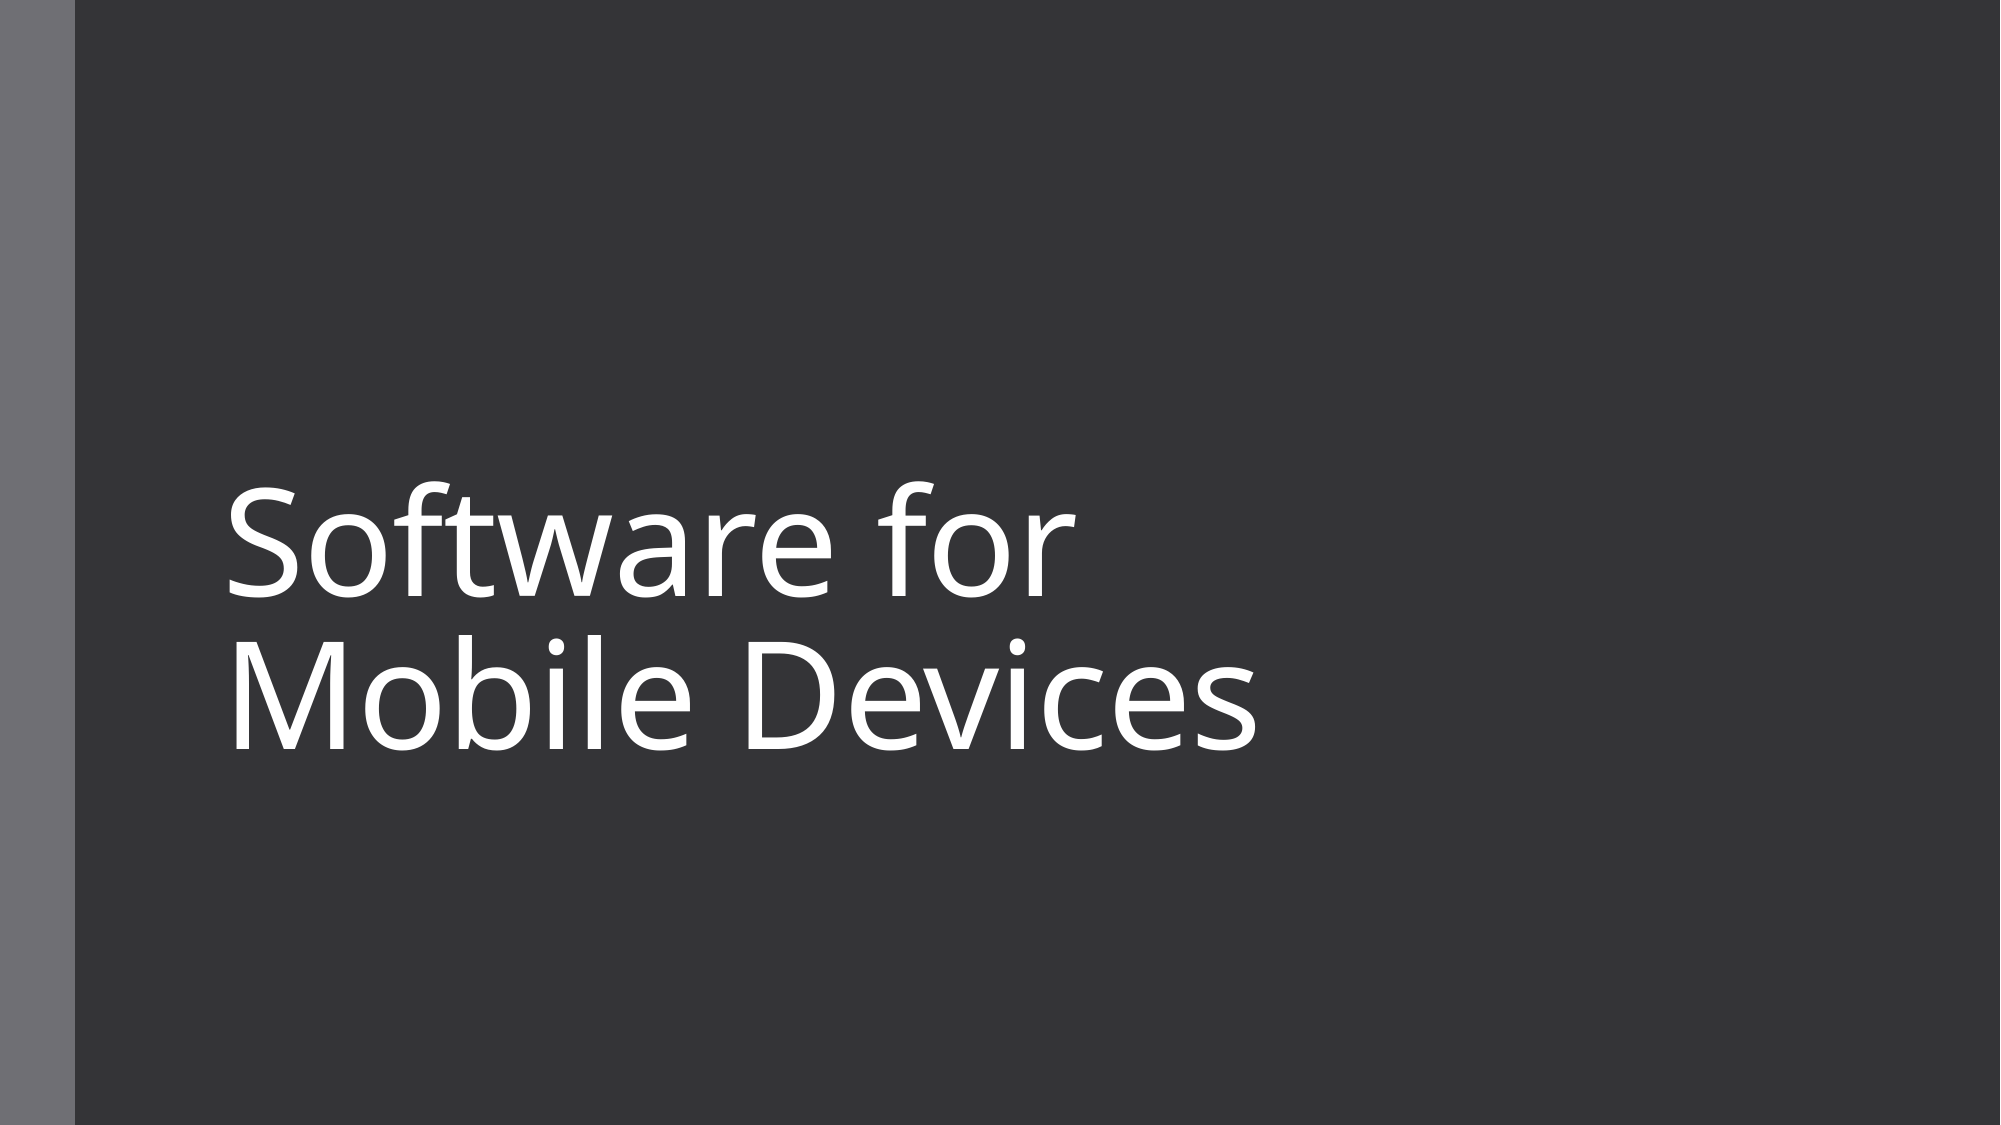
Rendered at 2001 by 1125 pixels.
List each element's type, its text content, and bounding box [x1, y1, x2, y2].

title Software for Mobile Devices [206, 124, 1752, 788]
